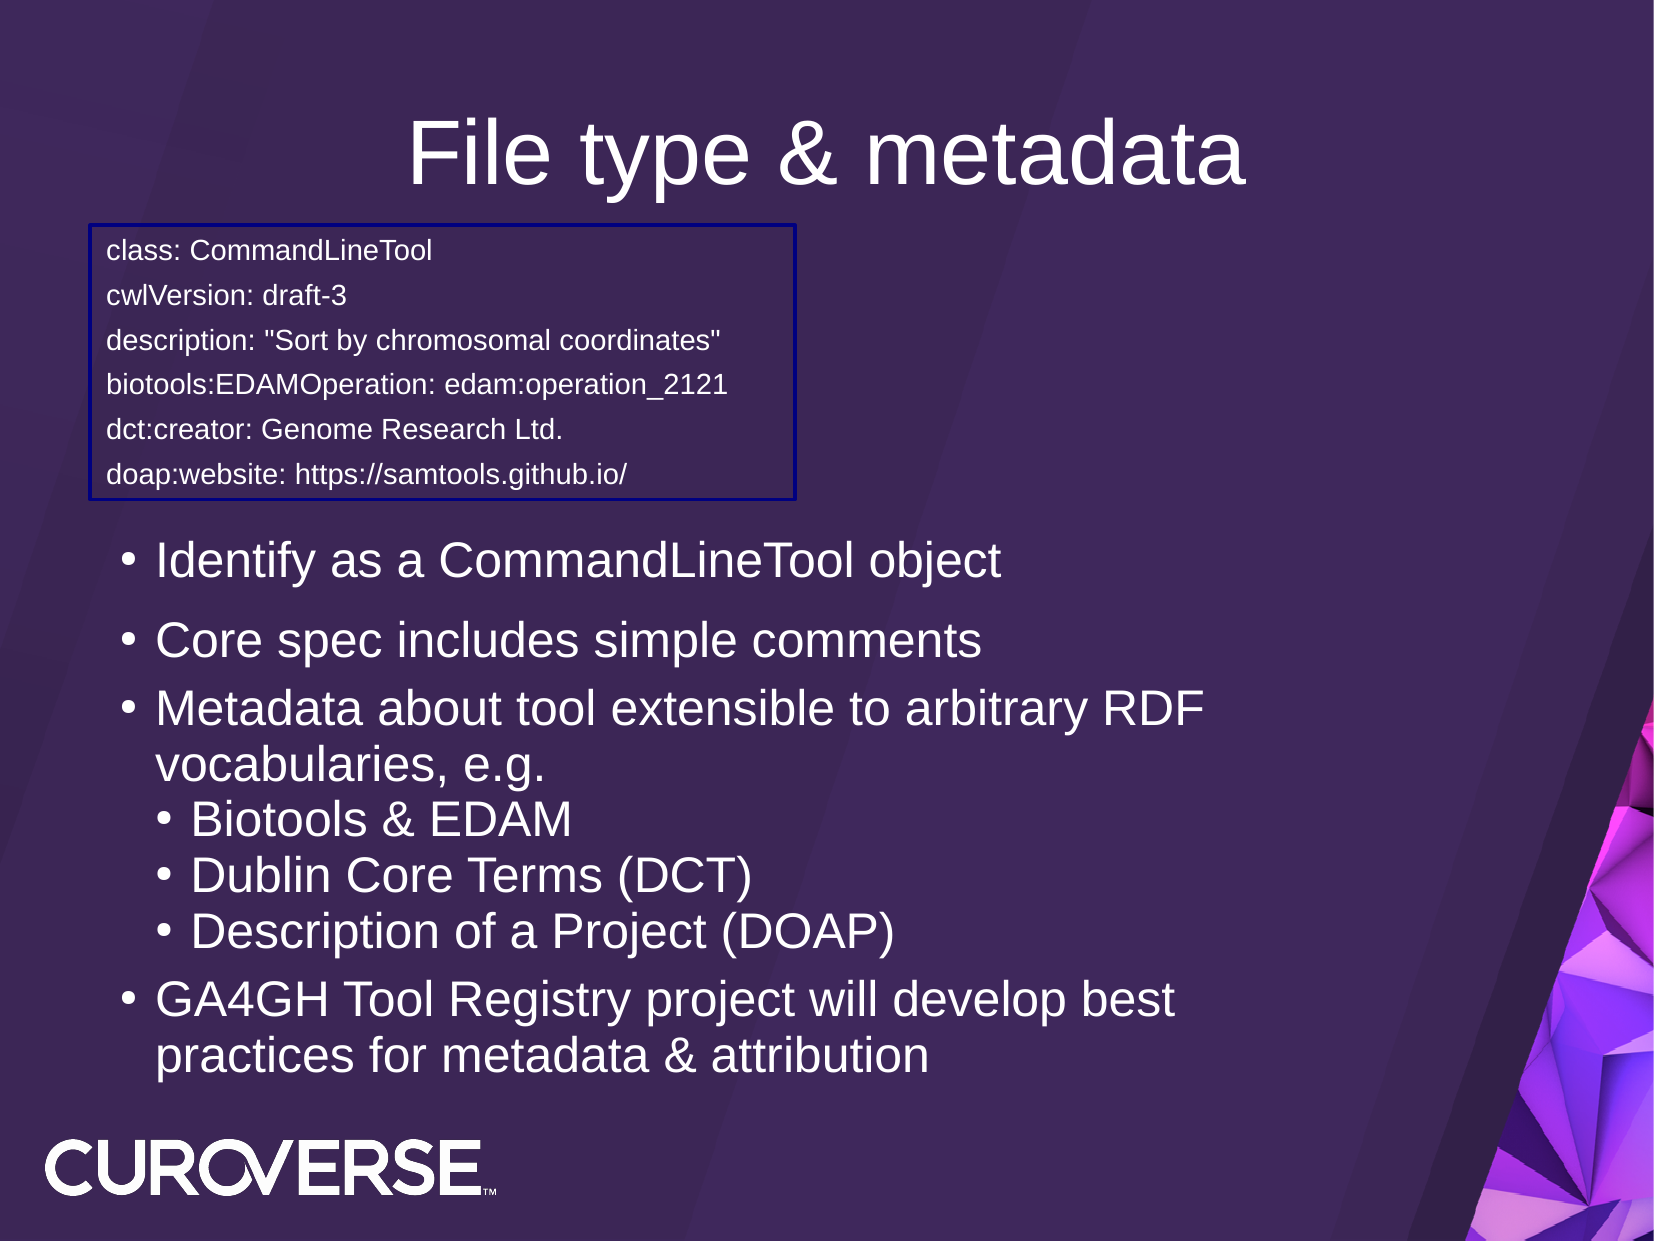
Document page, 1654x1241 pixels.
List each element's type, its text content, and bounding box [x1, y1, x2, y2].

text_box Identify as a CommandLineTool object Core spec includes simple comments Metadata about tool extensible to arbitrary RDF vocabularies, e.g. Biotools & EDAM Dublin Core Terms (DCT) Description of a Project (DOAP) GA4GH Tool Registry project will develop best practices for metadata & attribution [104, 525, 1396, 1096]
text_box class: CommandLineTool cwlVersion: draft-3 description: "Sort by chromosomal coordinates" biotools:EDAMOperation: edam:operation_2121 dct:creator: Genome Research Ltd. doap:website: https://samtools.github.io/ [90, 225, 796, 500]
picture [0, 0, 1654, 1241]
title File type & metadata [82, 49, 1571, 257]
